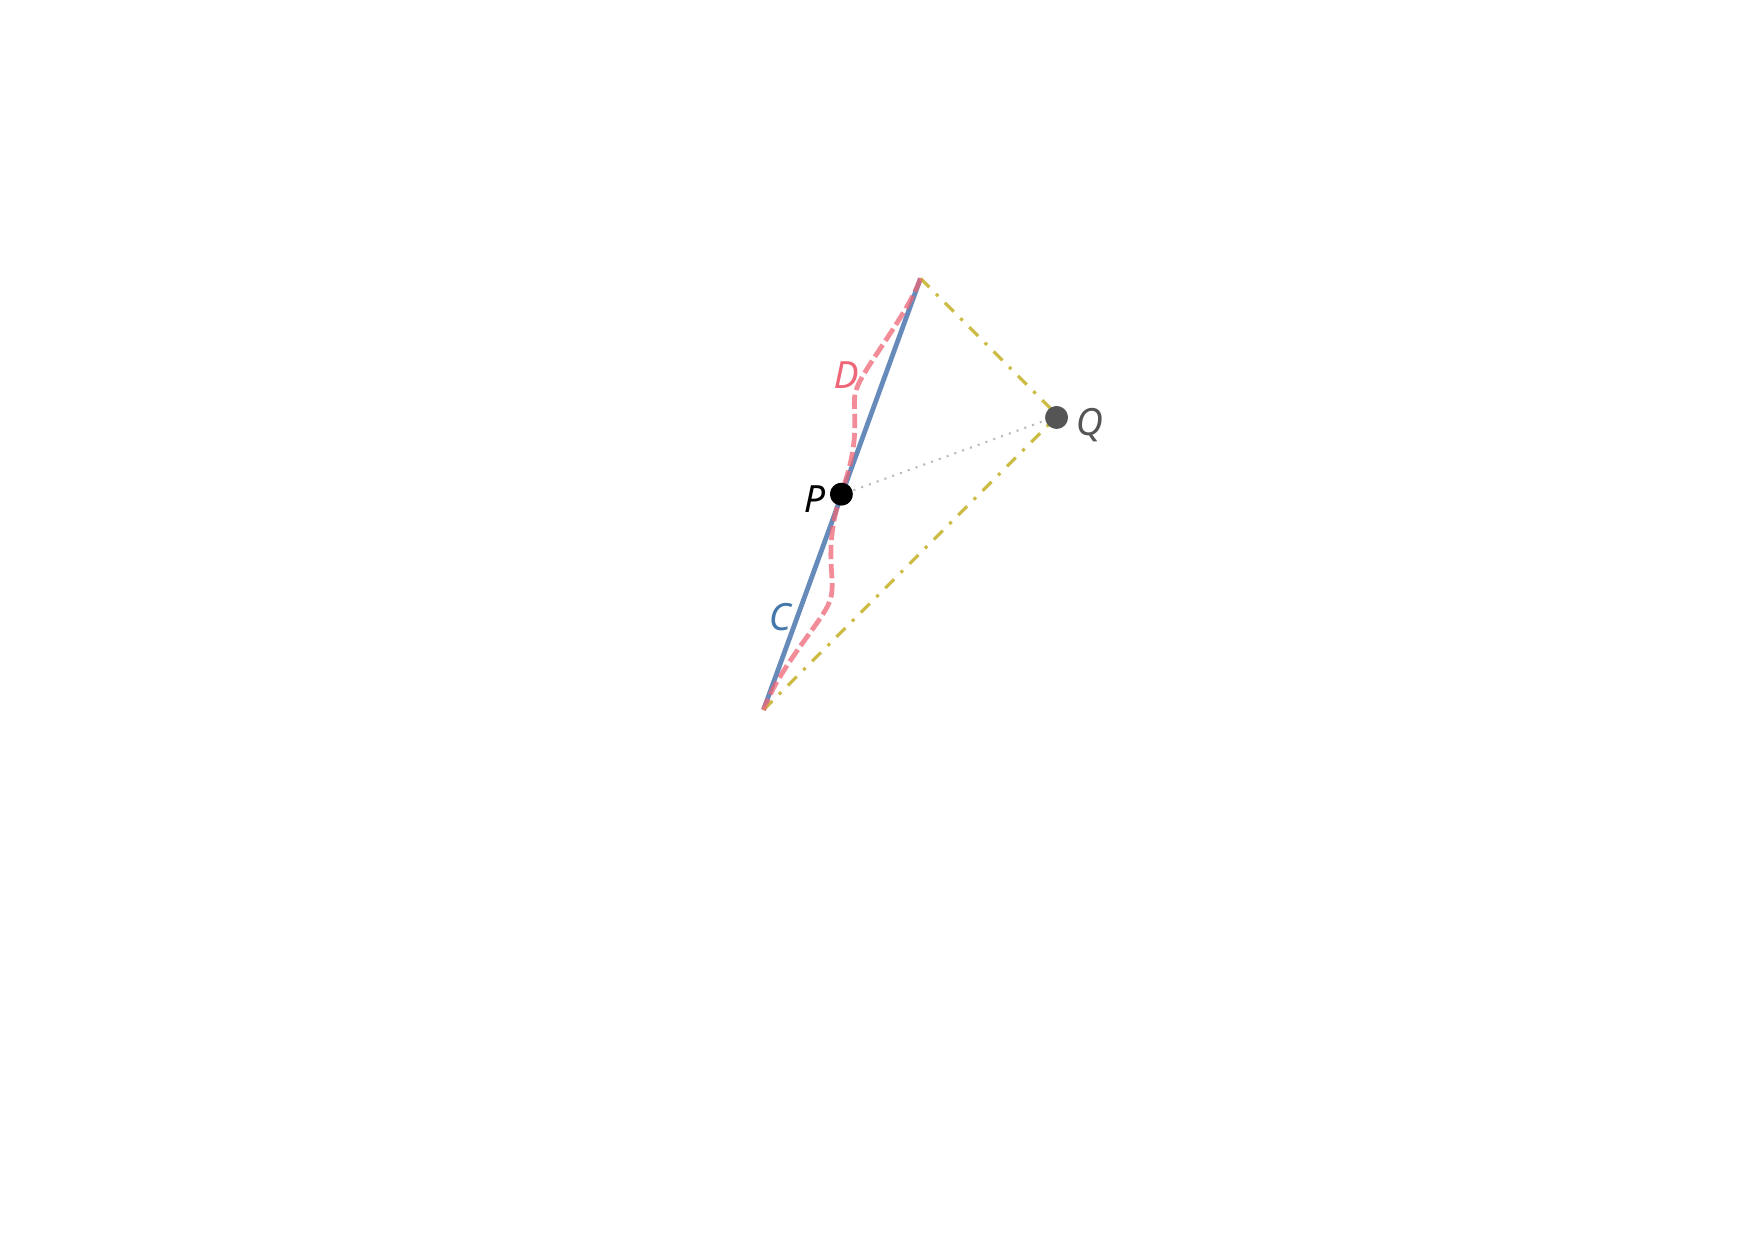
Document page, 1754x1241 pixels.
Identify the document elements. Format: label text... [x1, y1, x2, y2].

text_box [1045, 406, 1068, 429]
text_box C [754, 583, 809, 636]
text_box [842, 482, 853, 506]
text_box D [818, 341, 878, 394]
text_box P [789, 465, 842, 518]
text_box Q [1060, 388, 1120, 441]
